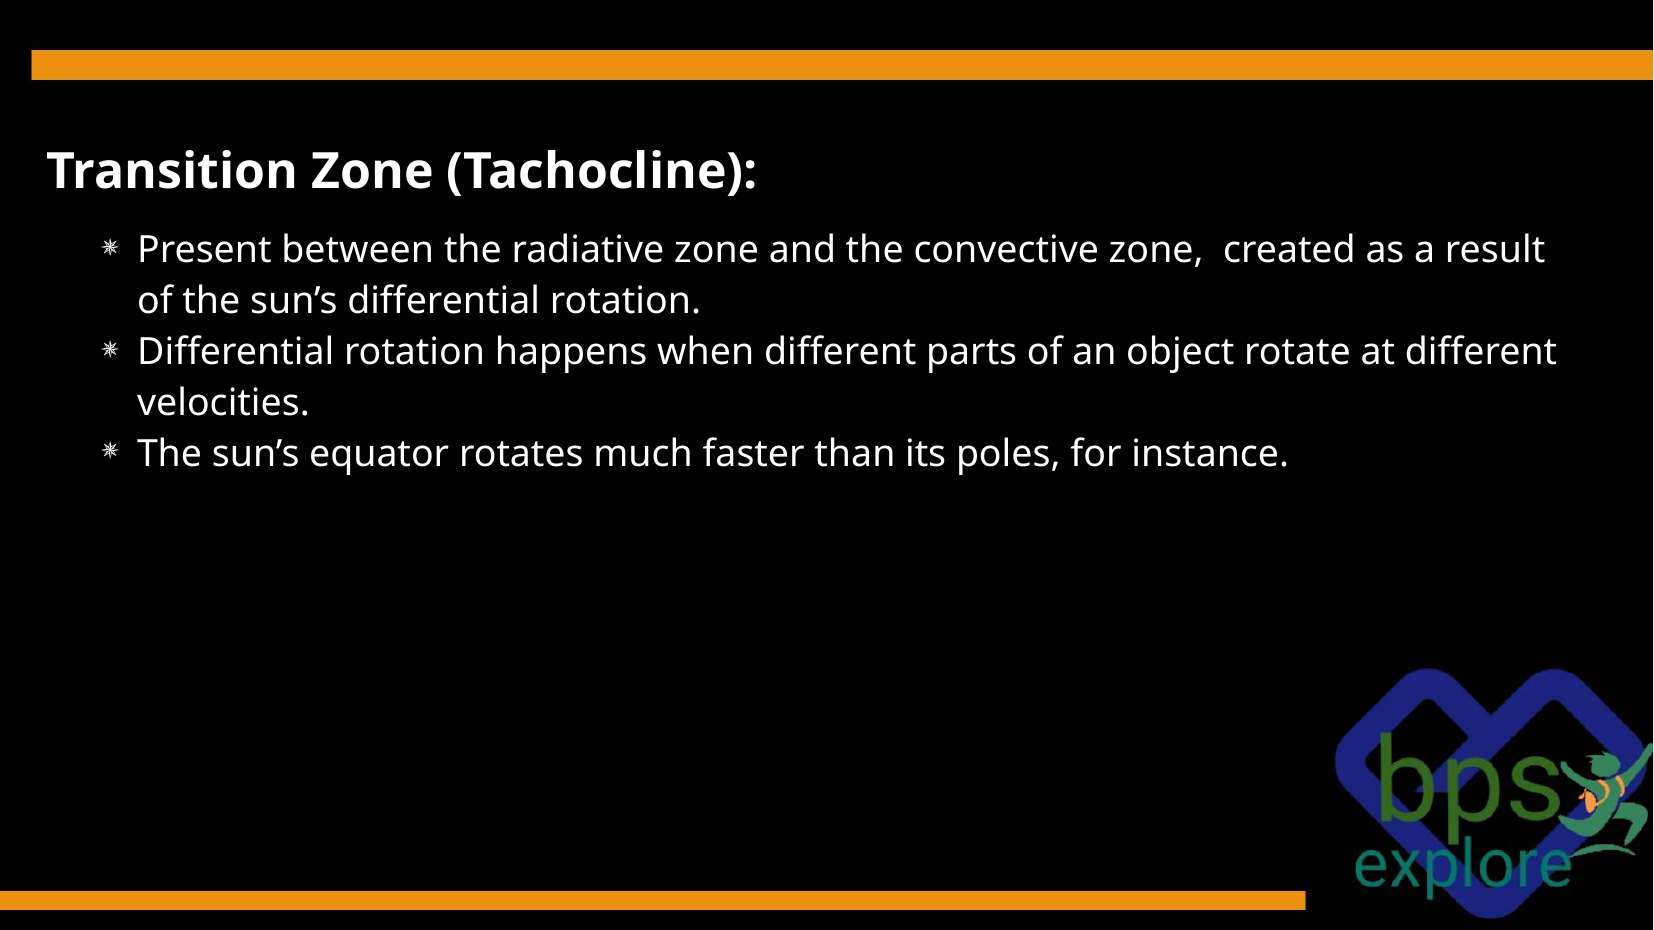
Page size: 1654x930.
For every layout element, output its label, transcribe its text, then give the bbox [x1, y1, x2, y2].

text_box Present between the radiative zone and the convective zone, created as a result of the sun’s differential rotation. Differential rotation happens when different parts of an object rotate at different velocities. The sun’s equator rotates much faster than its poles, for instance. [86, 214, 1587, 928]
text_box Transition Zone (Tachocline): [31, 128, 782, 241]
picture [0, 0, 1654, 930]
